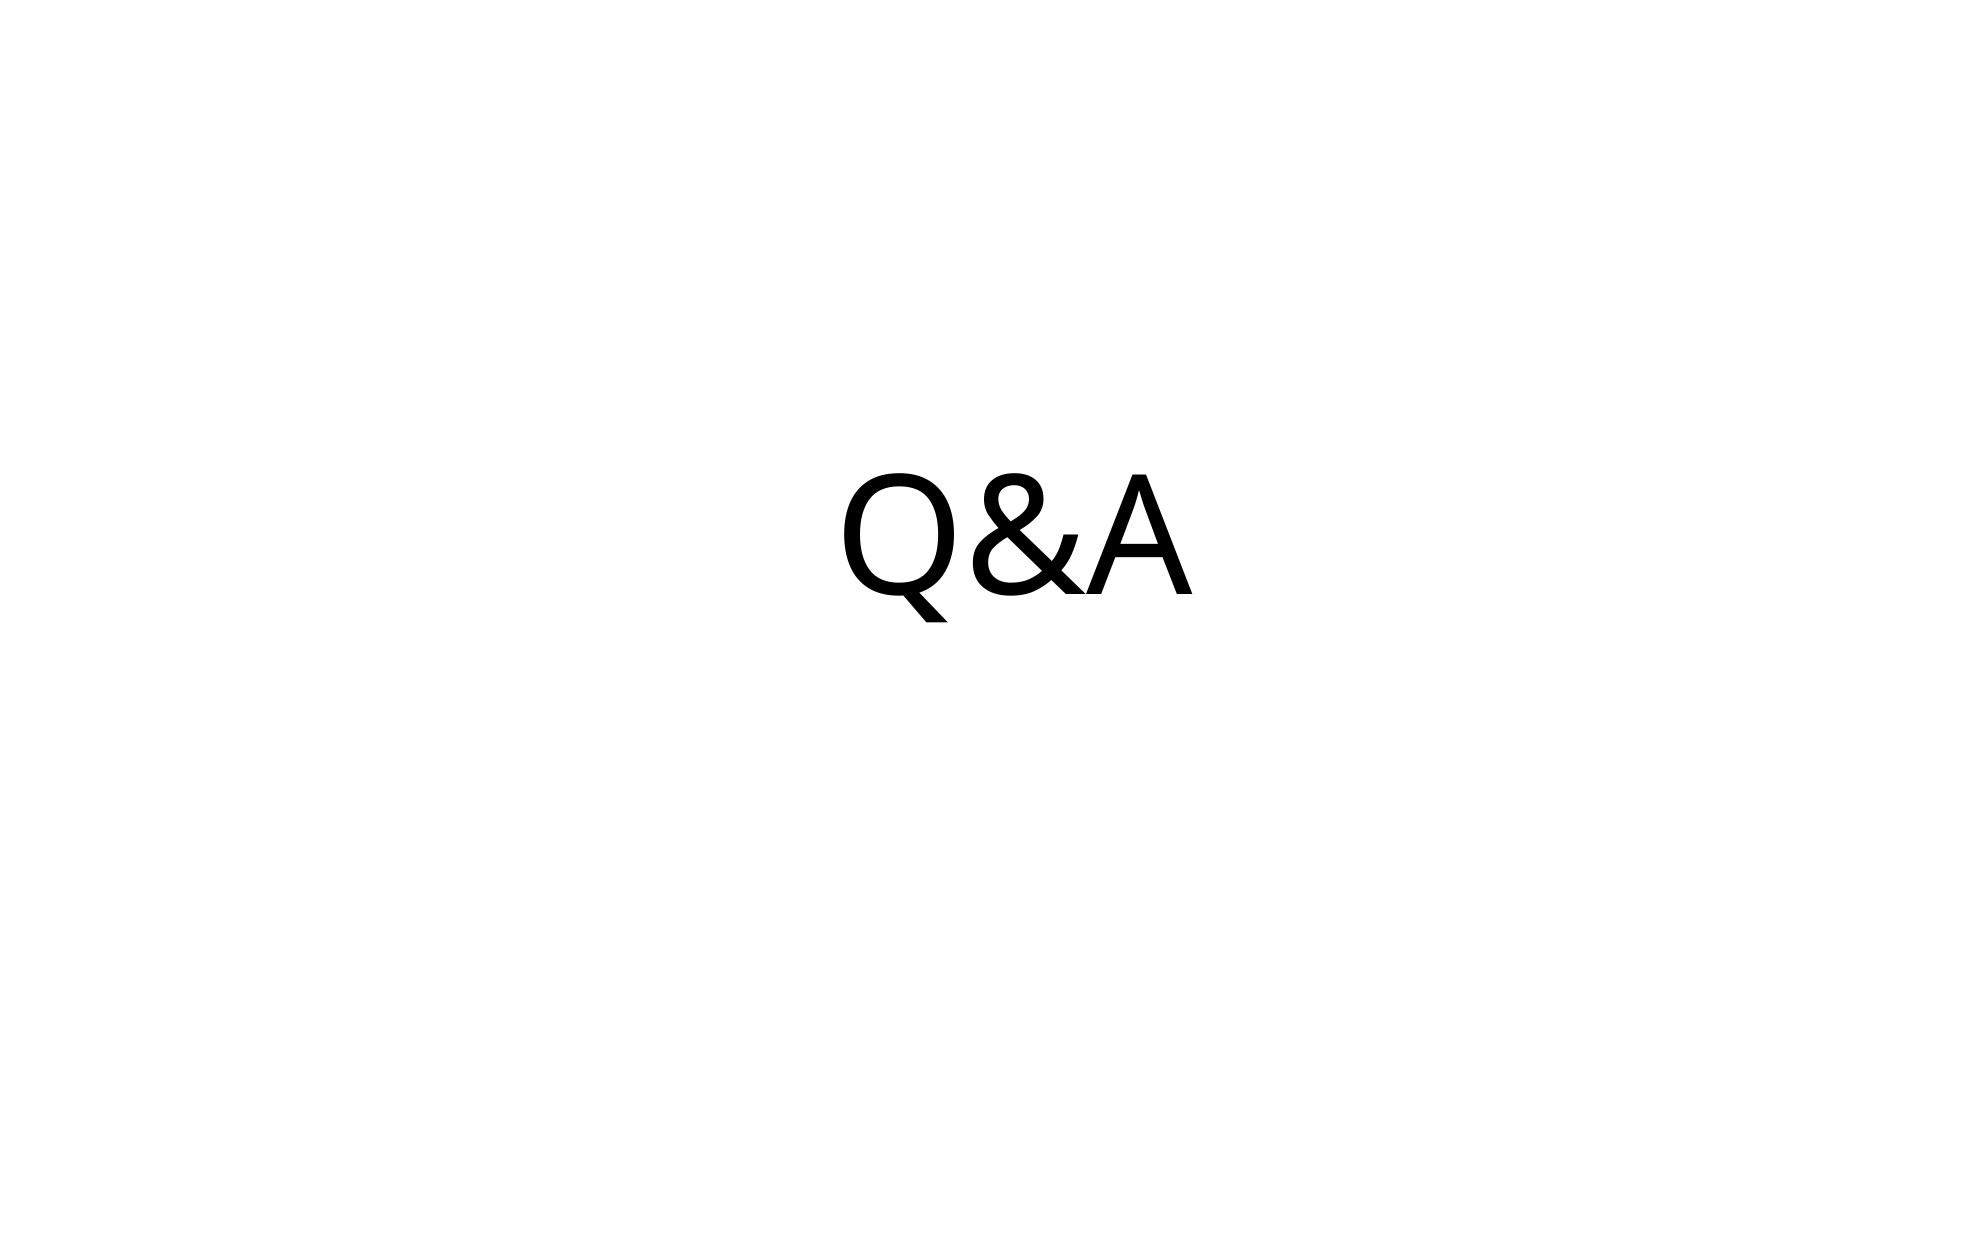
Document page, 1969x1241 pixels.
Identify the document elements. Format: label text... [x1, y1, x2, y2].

subtitle Q&A [98, 49, 1870, 1010]
